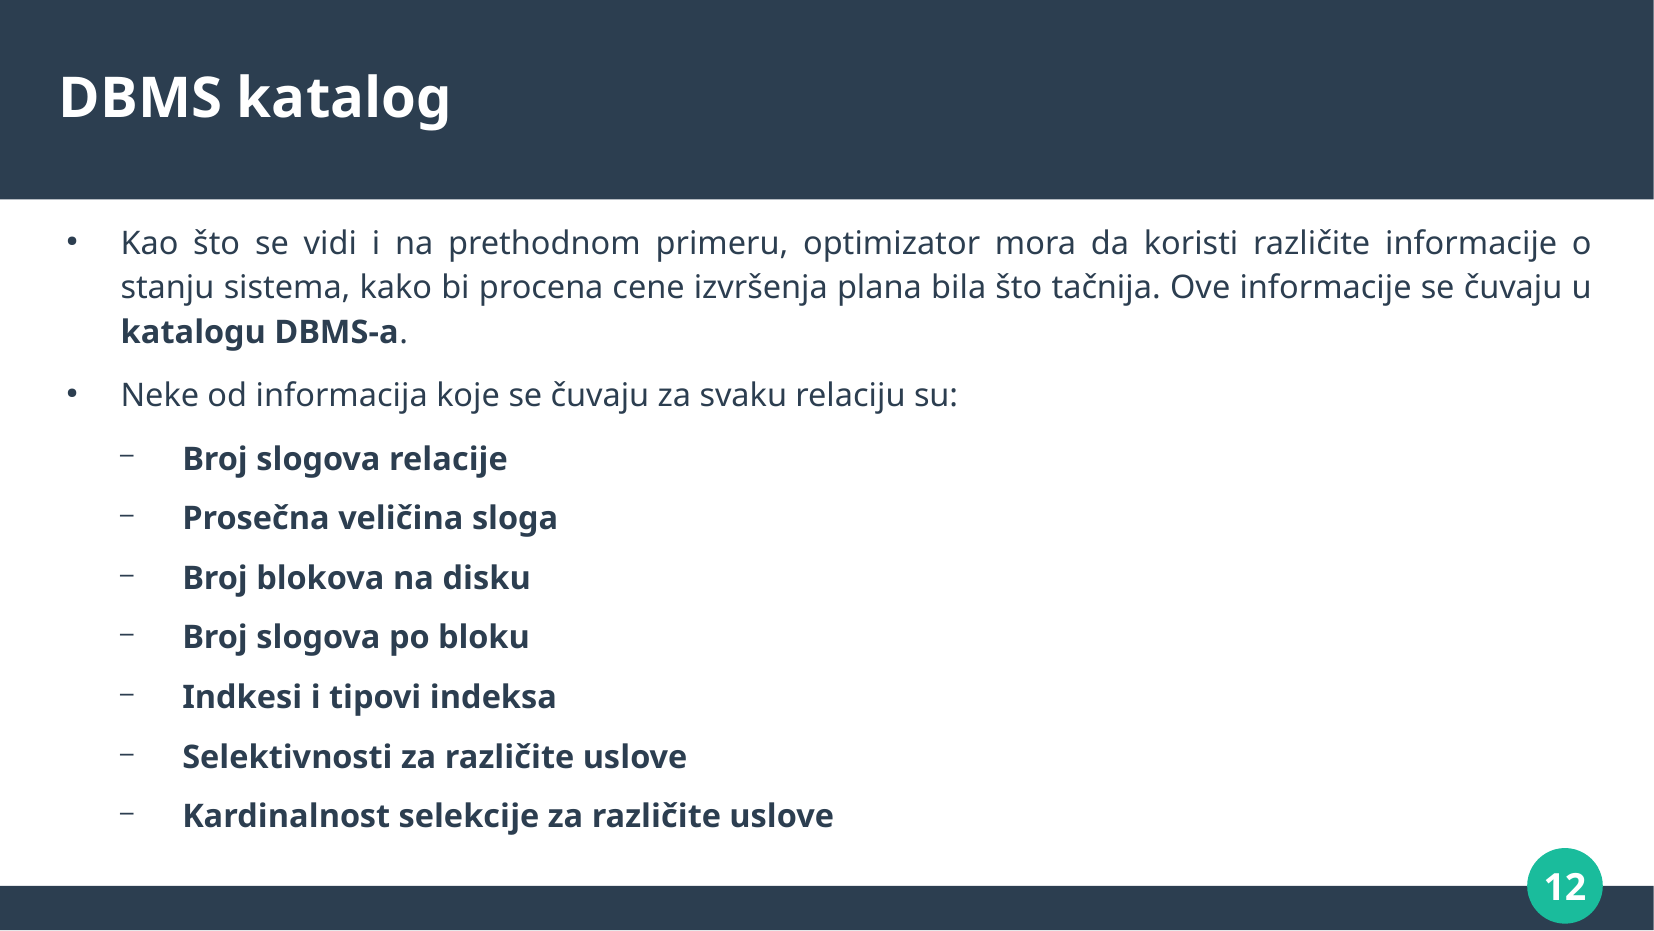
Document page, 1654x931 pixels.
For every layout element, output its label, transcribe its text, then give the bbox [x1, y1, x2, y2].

title DBMS katalog [59, 37, 1595, 155]
list Kao što se vidi i na prethodnom primeru, optimizator mora da koristi različite informacije o stanju sistema, kako bi procena cene izvršenja plana bila što tačnija. Ove informacije se čuvaju u katalogu DBMS-a. Neke od informacija koje se čuvaju za svaku relaciju su: Broj slogova relacije Prosečna veličina sloga Broj blokova na disku Broj slogova po bloku Indkesi i tipovi indeksa Selektivnosti za različite uslove Kardinalnost selekcije za različite uslove [59, 219, 1595, 841]
